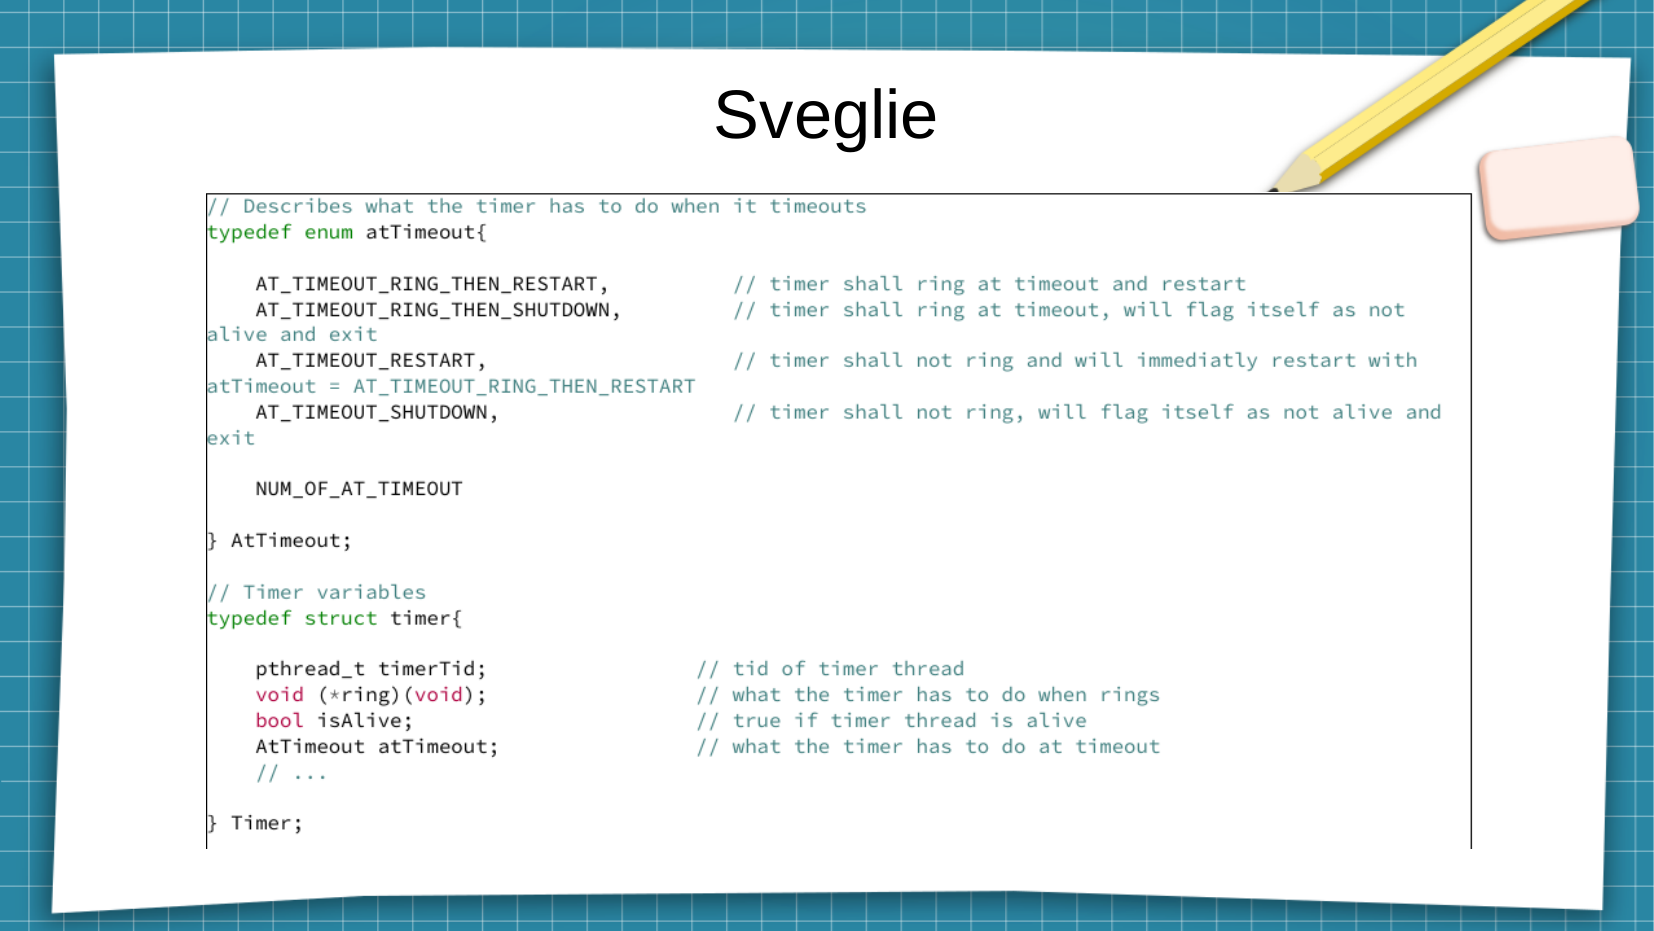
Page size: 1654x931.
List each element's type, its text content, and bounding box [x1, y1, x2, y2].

picture [0, 0, 1654, 931]
title Sveglie [82, 37, 1571, 193]
